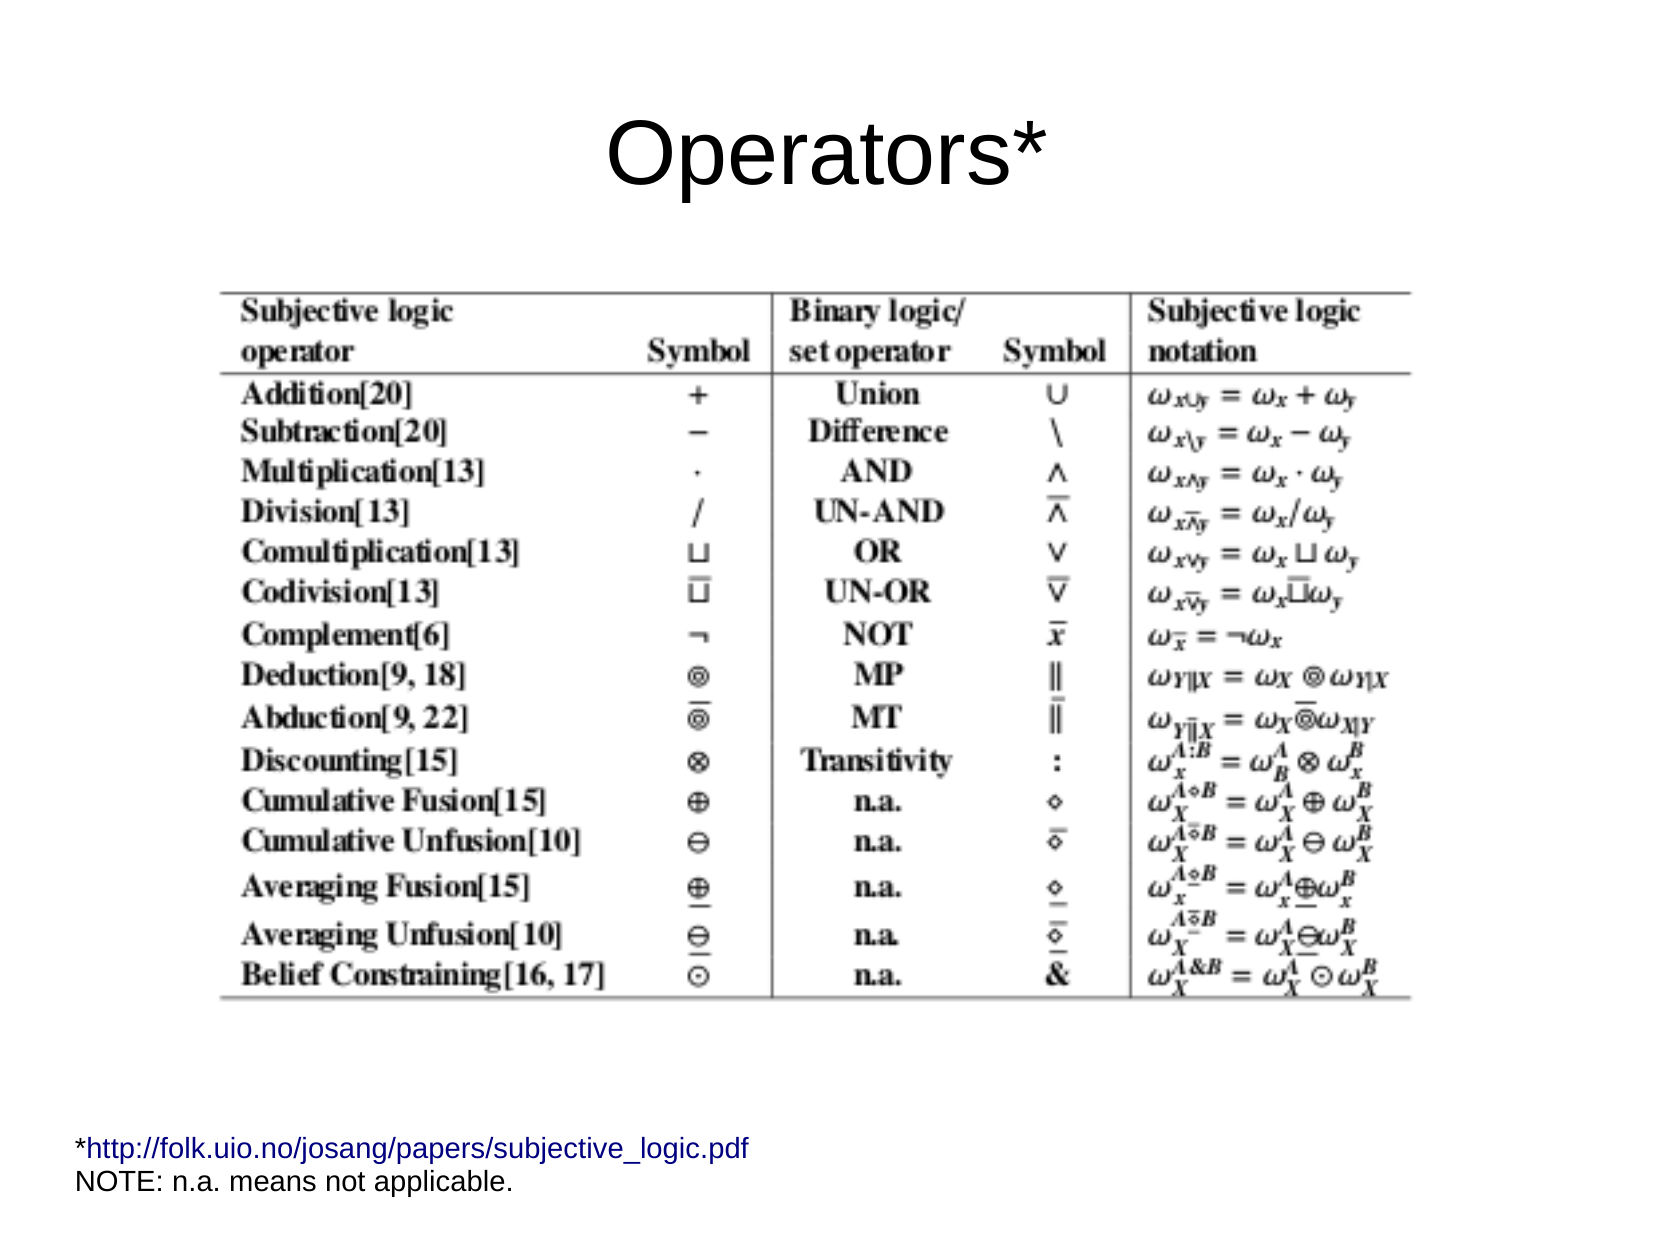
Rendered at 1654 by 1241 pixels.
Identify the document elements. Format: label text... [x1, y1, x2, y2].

title Operators* [82, 49, 1571, 257]
picture [183, 290, 1470, 1010]
text_box *http://folk.uio.no/josang/papers/subjective_logic.pdf NOTE: n.a. means not applicable. [60, 1125, 765, 1206]
